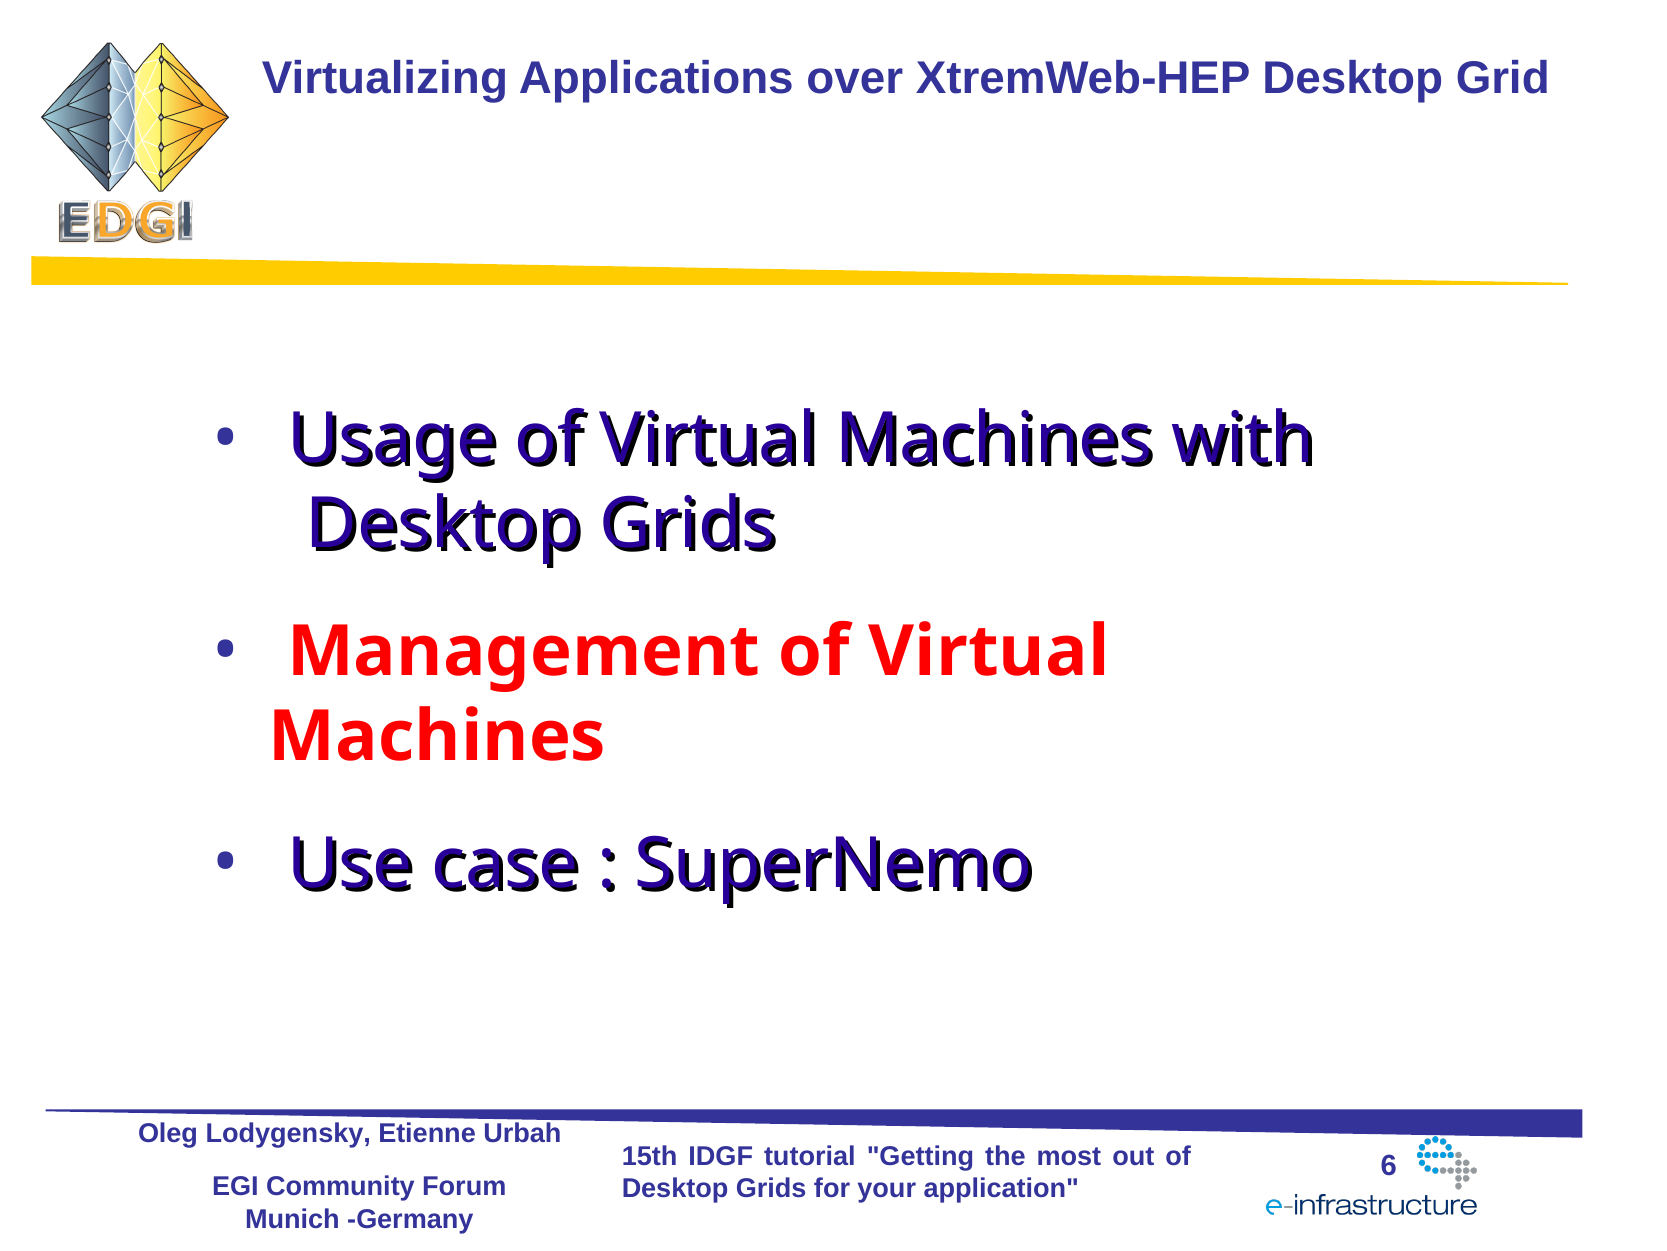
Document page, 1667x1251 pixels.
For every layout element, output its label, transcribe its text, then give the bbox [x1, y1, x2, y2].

picture [1266, 1136, 1477, 1215]
title Virtualizing Applications over XtremWeb-HEP Desktop Grid Management of Virtual Machines [229, 24, 1584, 272]
picture [31, 37, 229, 249]
list Usage of Virtual Machines with Desktop Grids Management of Virtual Machines Use case : SuperNemo [197, 383, 1480, 986]
